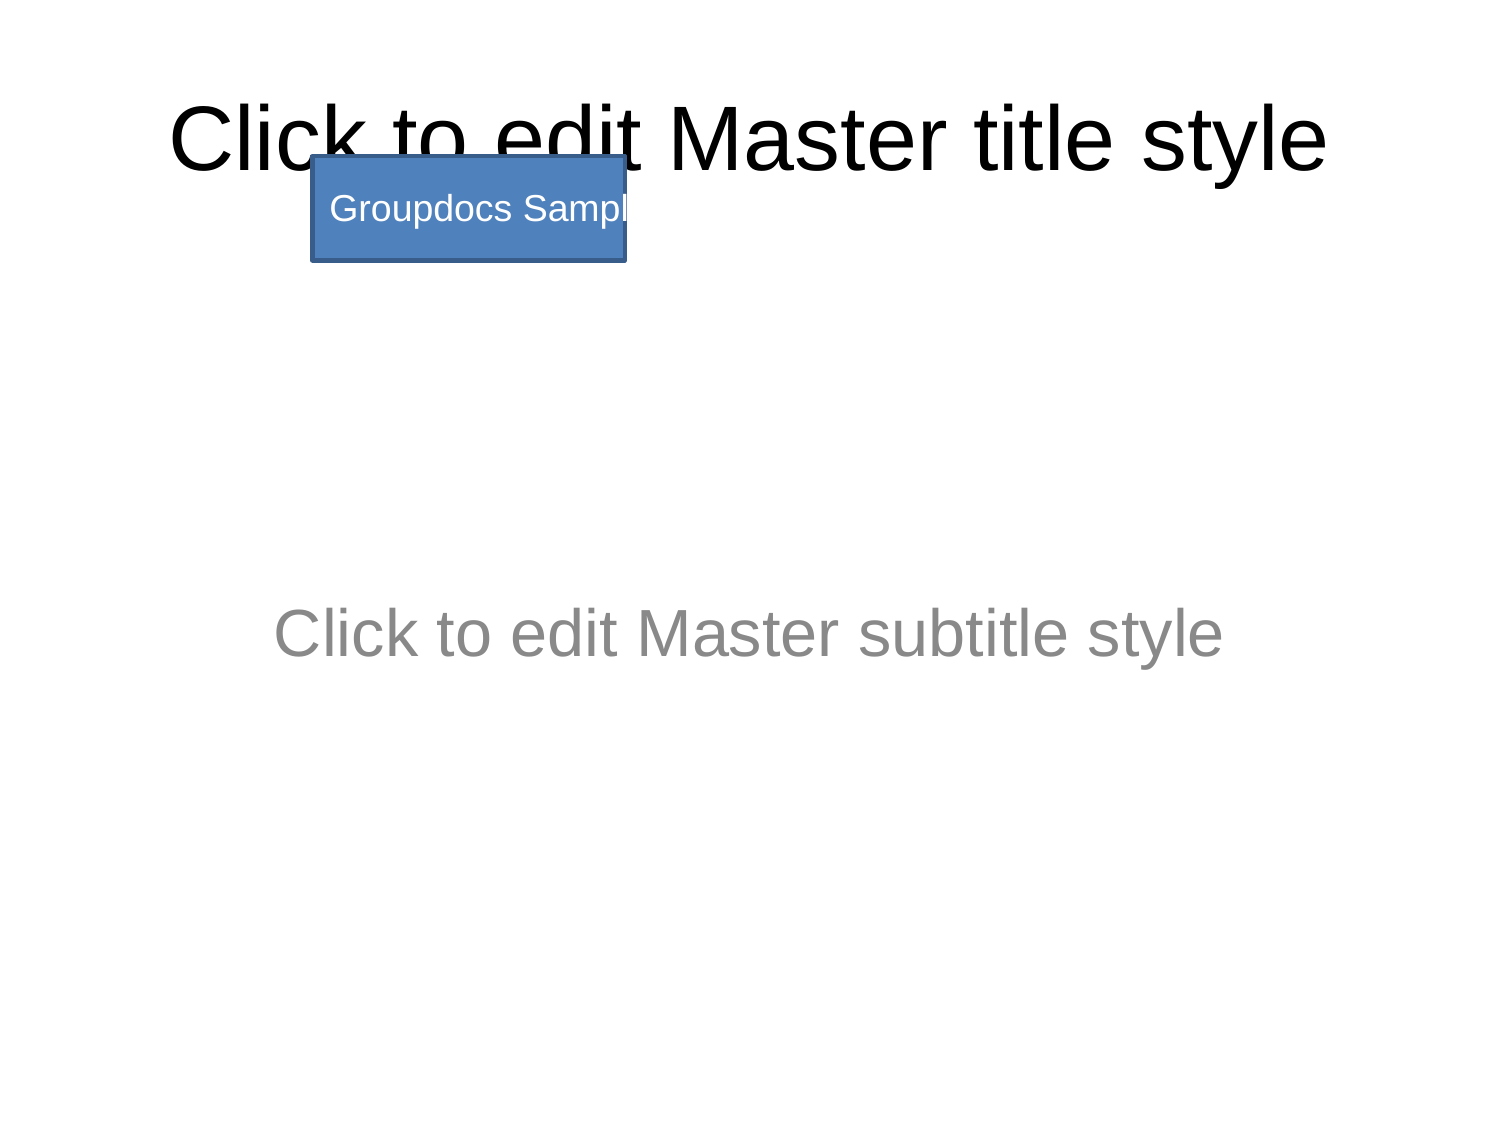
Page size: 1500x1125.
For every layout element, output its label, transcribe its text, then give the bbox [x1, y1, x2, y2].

title Click to edit Master title style [75, 45, 1425, 233]
subtitle Click to edit Master subtitle style [75, 262, 1425, 1005]
text_box Groupdocs Sample Text - Slide 4 [312, 156, 625, 261]
